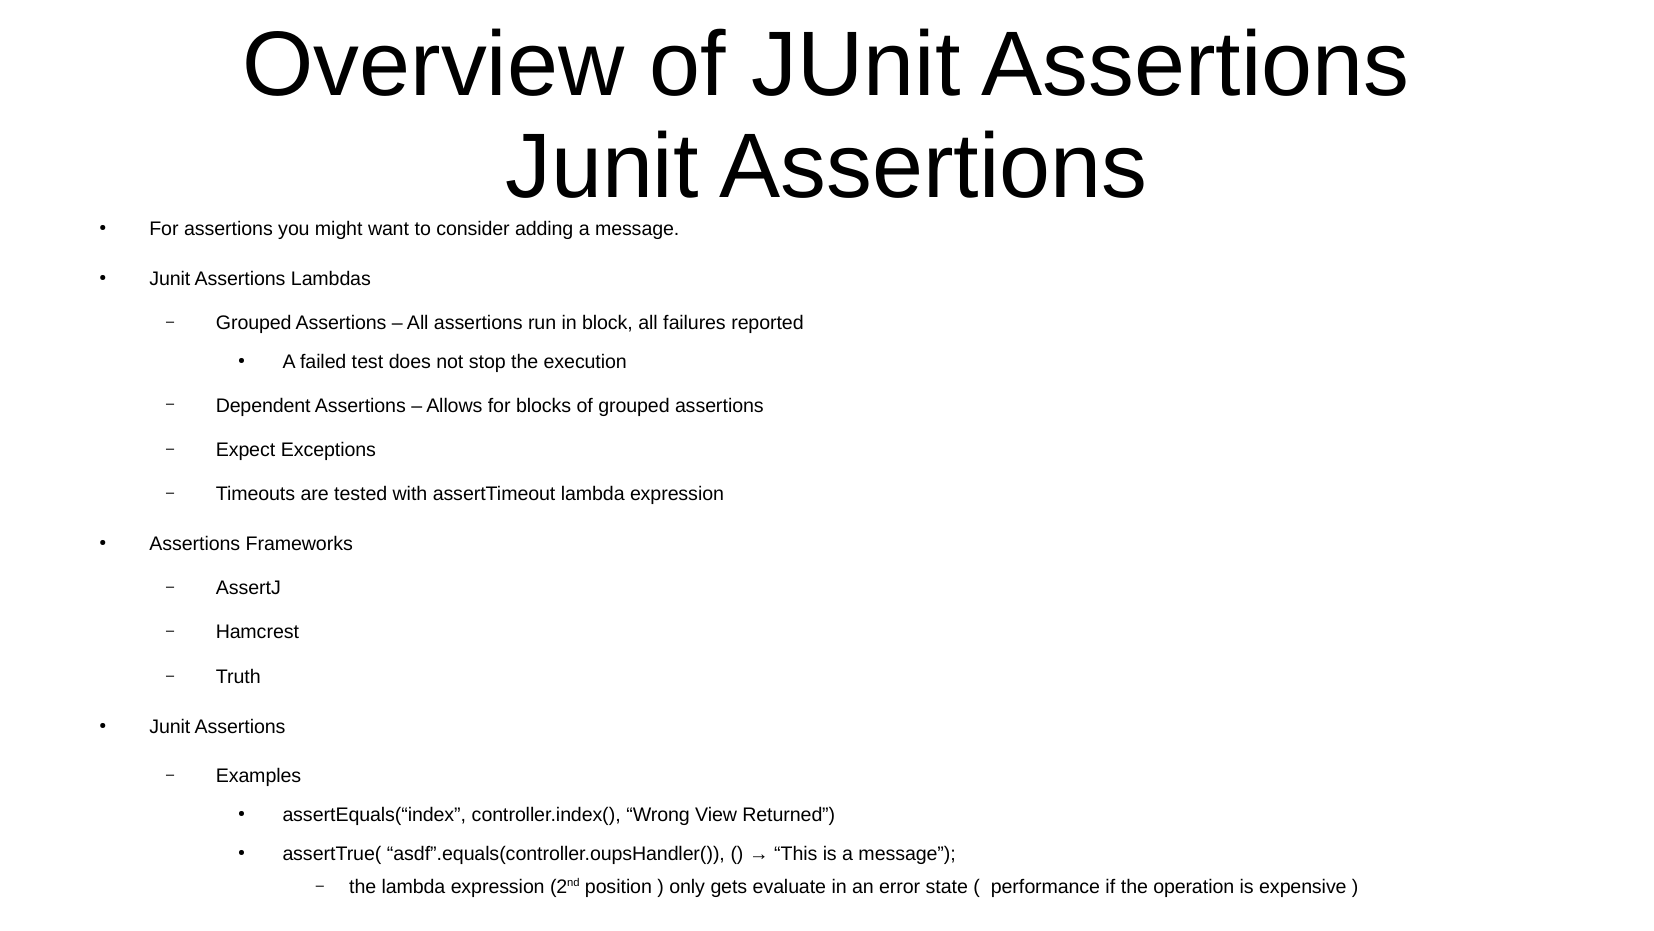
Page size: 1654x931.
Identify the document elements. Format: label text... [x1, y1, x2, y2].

title Overview of JUnit Assertions Junit Assertions [82, 12, 1571, 217]
list For assertions you might want to consider adding a message. Junit Assertions Lambdas Grouped Assertions – All assertions run in block, all failures reported A failed test does not stop the execution Dependent Assertions – Allows for blocks of grouped assertions Expect Exceptions Timeouts are tested with assertTimeout lambda expression Assertions Frameworks AssertJ Hamcrest Truth Junit Assertions Examples assertEquals(“index”, controller.index(), “Wrong View Returned”) assertTrue( “asdf”.equals(controller.oupsHandler()), () → “This is a message”); the lambda expression (2nd position ) only gets evaluate in an error state ( performance if the operation is expensive ) [82, 217, 1613, 901]
